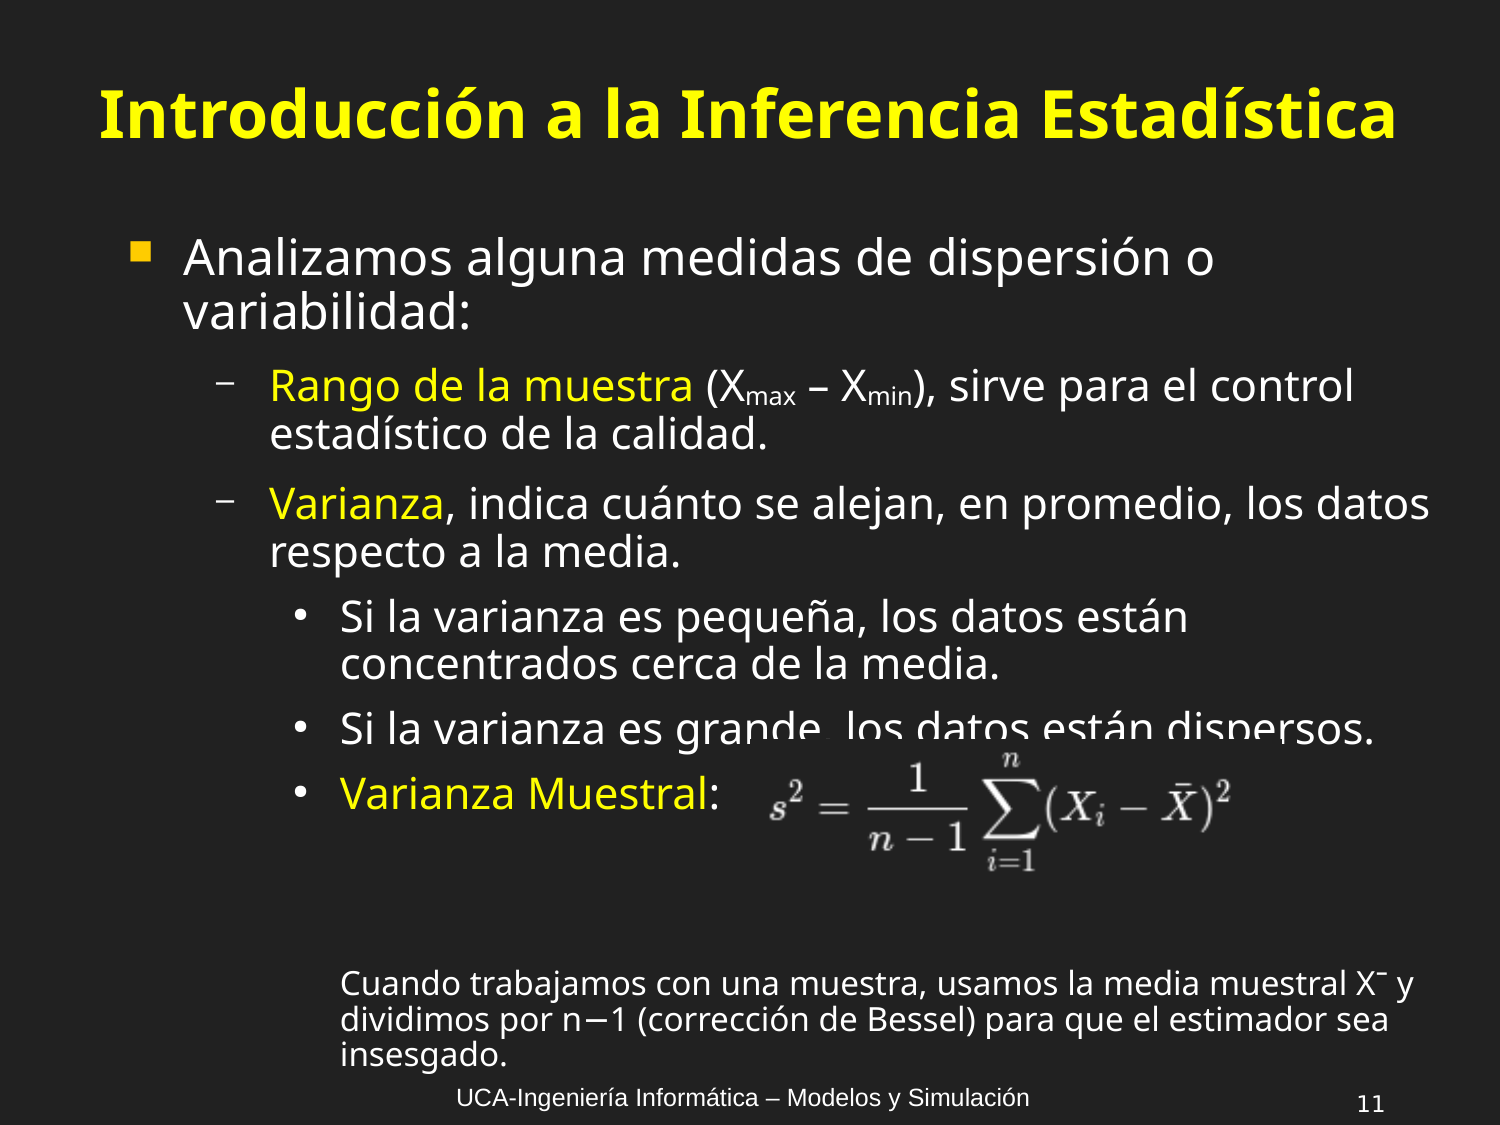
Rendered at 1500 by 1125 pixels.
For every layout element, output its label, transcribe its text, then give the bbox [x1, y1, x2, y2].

title Introducción a la Inferencia Estadística [75, 37, 1426, 188]
picture [750, 739, 1282, 901]
list Analizamos alguna medidas de dispersión o variabilidad: Rango de la muestra (Xmax – Xmin), sirve para el control estadístico de la calidad. Varianza, indica cuánto se alejan, en promedio, los datos respecto a la media. Si la varianza es pequeña, los datos están concentrados cerca de la media. Si la varianza es grande, los datos están dispersos. Varianza Muestral: Cuando trabajamos con una muestra, usamos la media muestral Xˉ y dividimos por n−1 (corrección de Bessel) para que el estimador sea insesgado. [112, 224, 1463, 1043]
